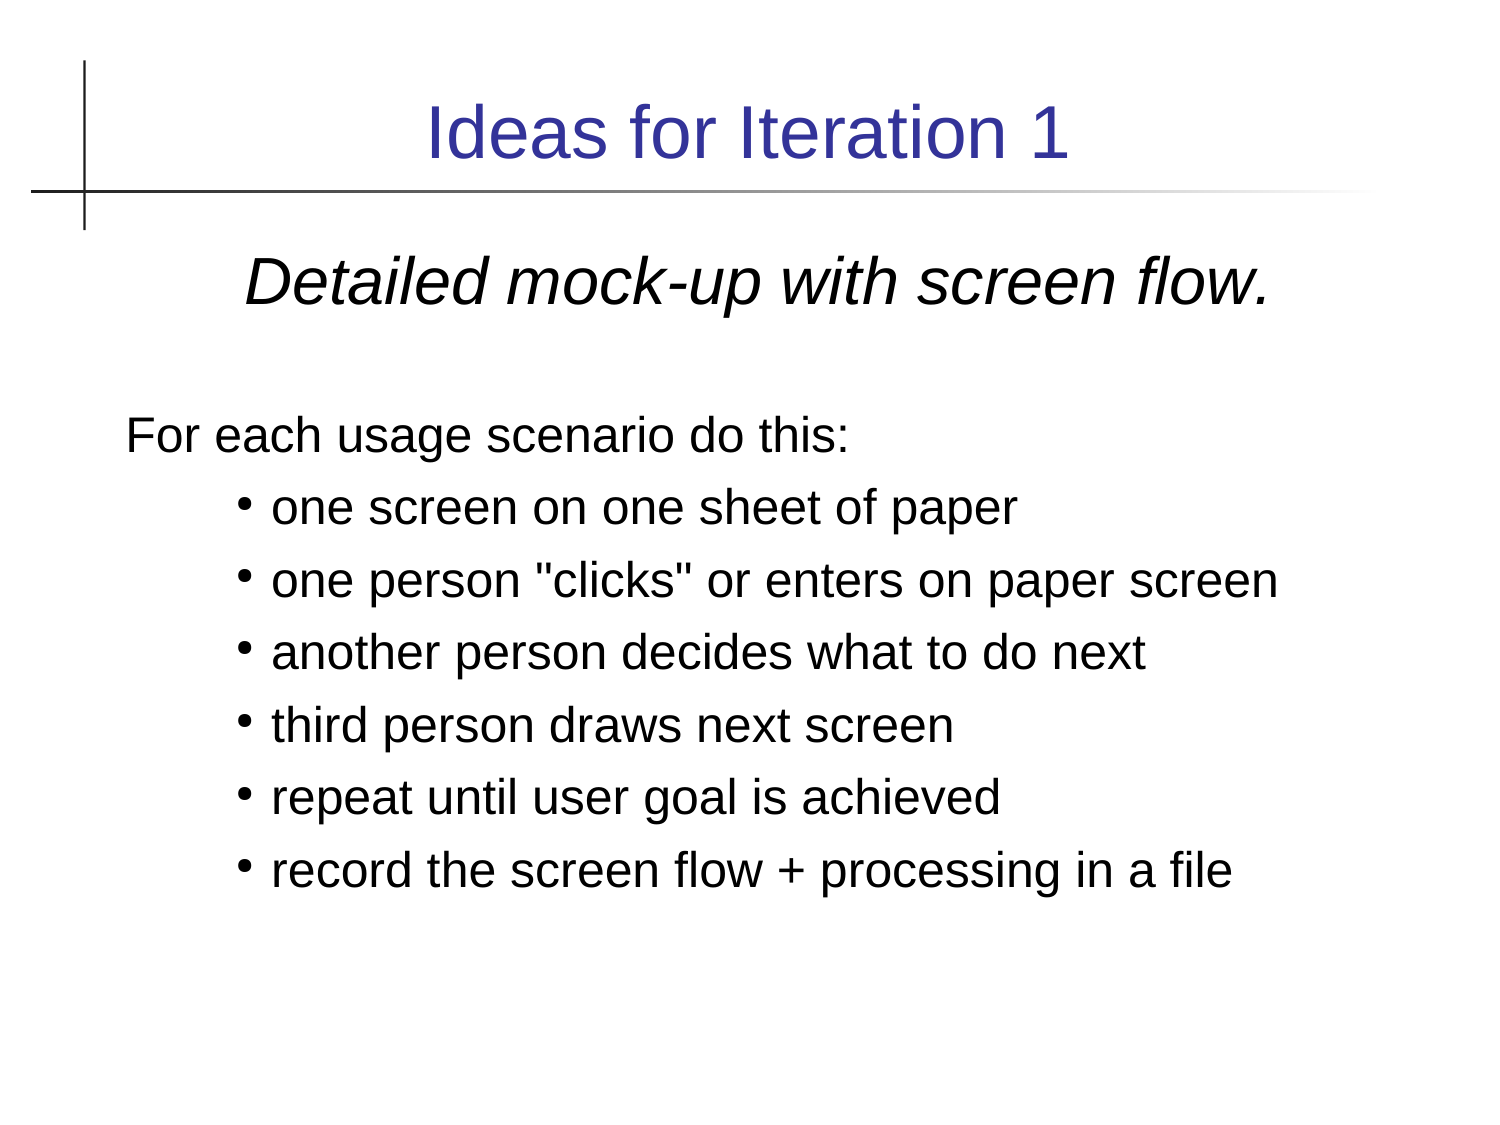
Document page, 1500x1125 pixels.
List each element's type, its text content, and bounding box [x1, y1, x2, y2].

list Detailed mock-up with screen flow. For each usage scenario do this: one screen on one sheet of paper one person "clicks" or enters on paper screen another person decides what to do next third person draws next screen repeat until user goal is achieved record the screen flow + processing in a file [110, 229, 1408, 1051]
title Ideas for Iteration 1 [100, 42, 1397, 182]
